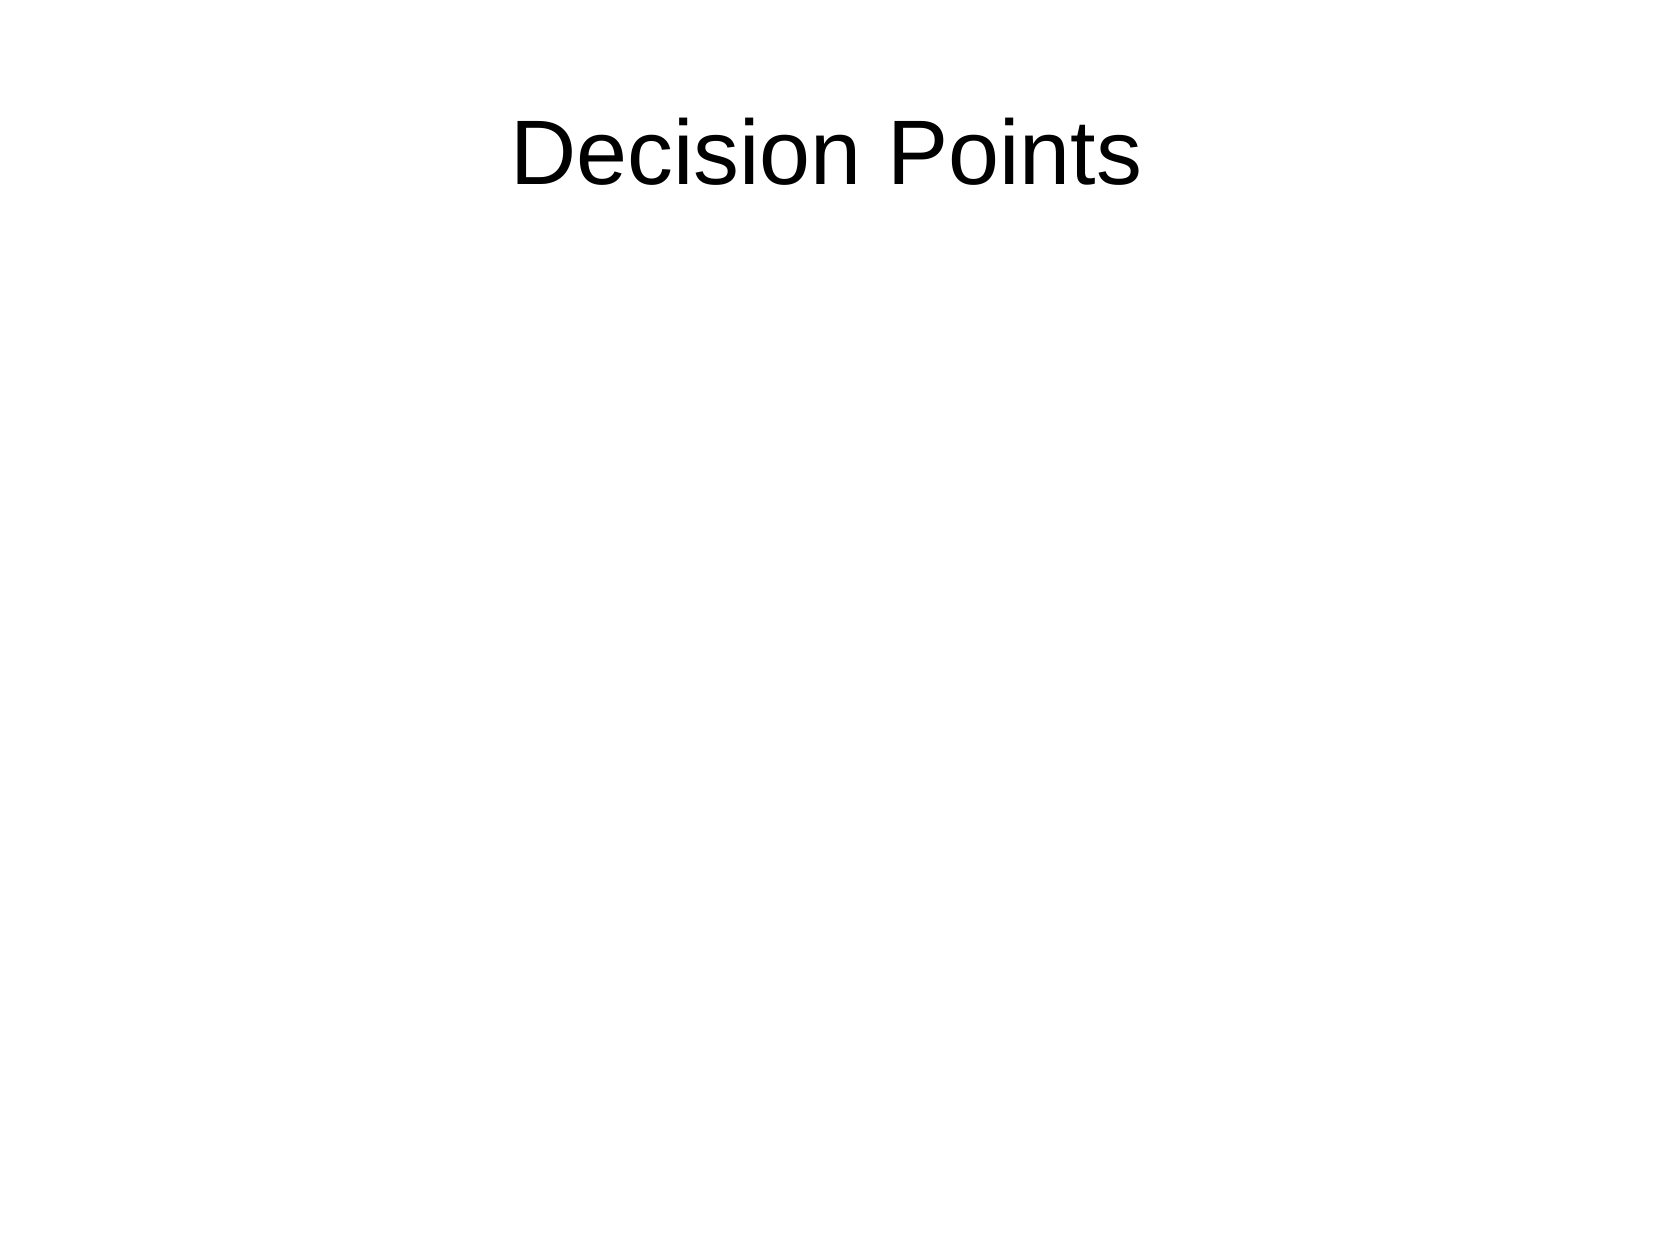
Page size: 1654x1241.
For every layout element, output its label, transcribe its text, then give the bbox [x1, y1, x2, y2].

title Decision Points [82, 56, 1571, 250]
